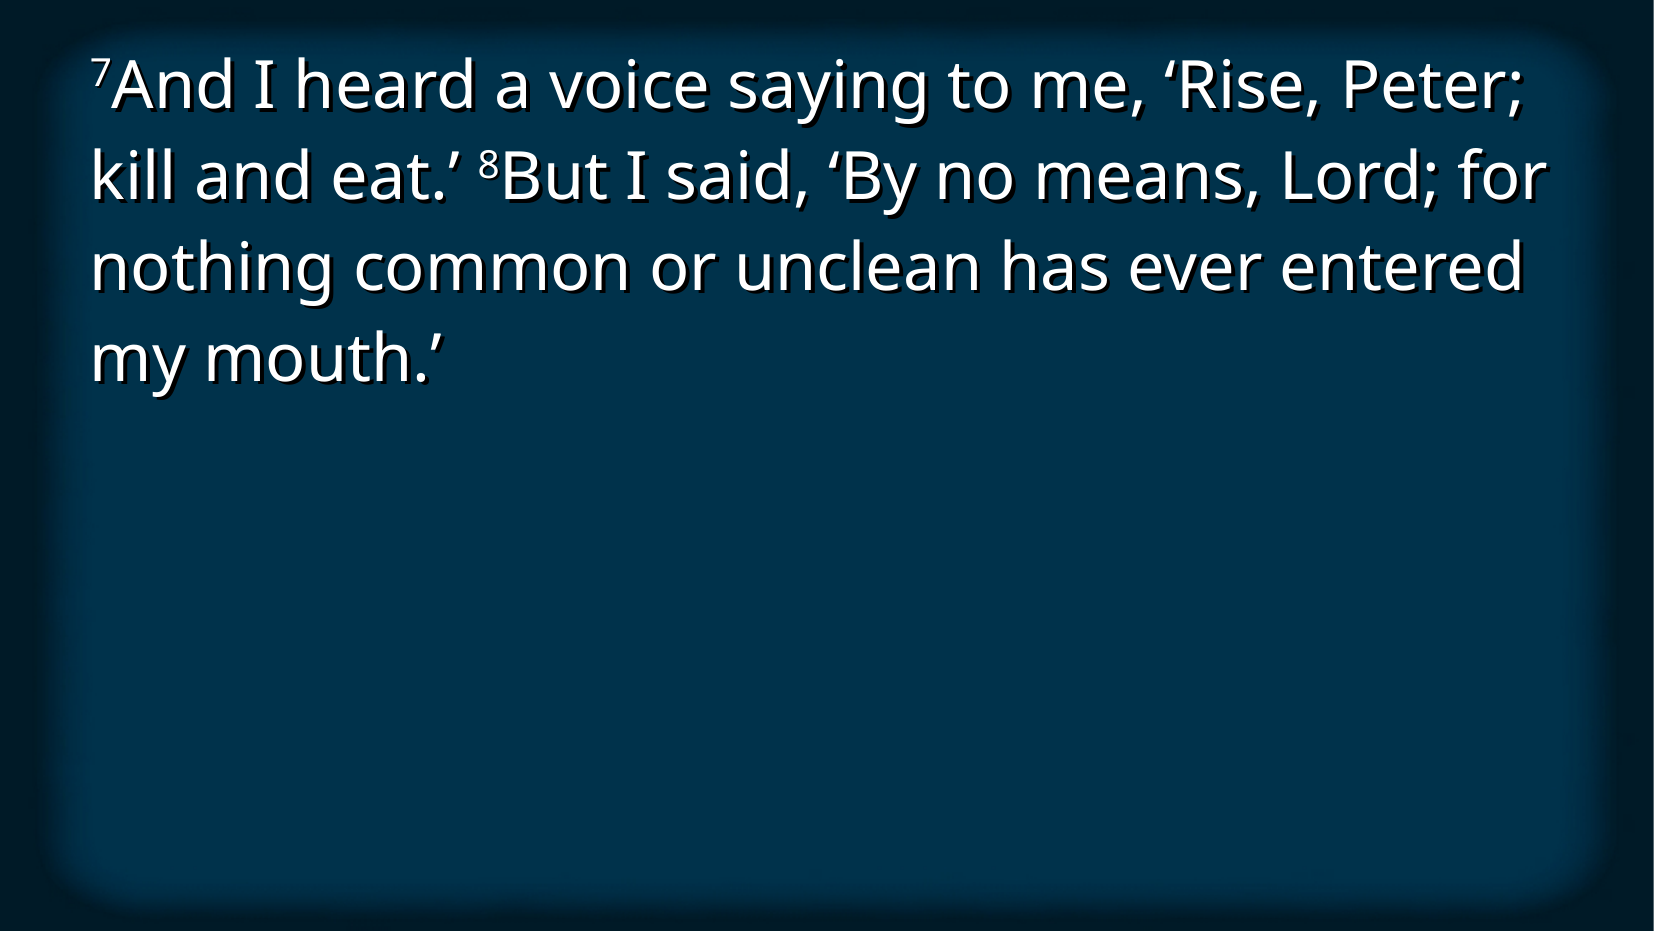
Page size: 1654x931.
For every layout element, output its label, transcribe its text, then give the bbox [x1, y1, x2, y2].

text_box 7And I heard a voice saying to me, ‘Rise, Peter; kill and eat.’ 8But I said, ‘By no means, Lord; for nothing common or unclean has ever entered my mouth.’ [75, 30, 1576, 400]
picture [0, 0, 1654, 931]
